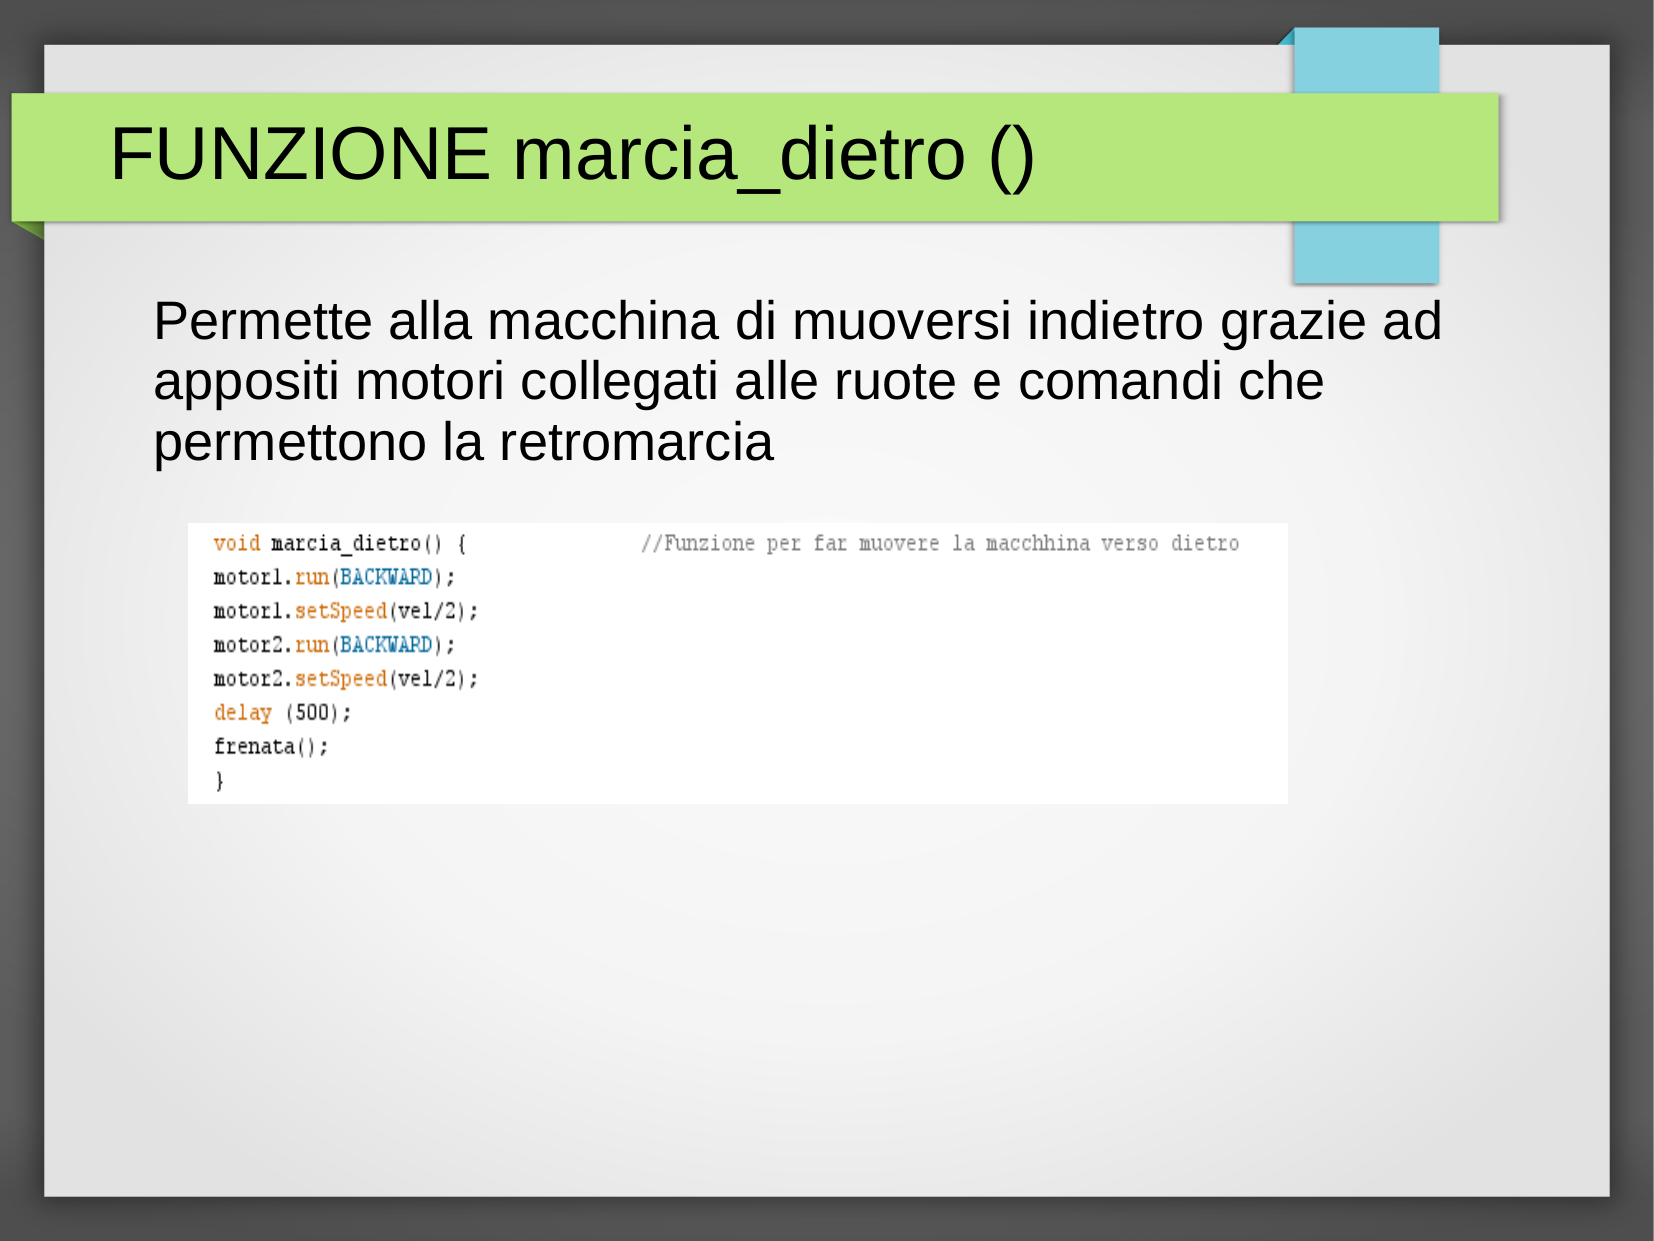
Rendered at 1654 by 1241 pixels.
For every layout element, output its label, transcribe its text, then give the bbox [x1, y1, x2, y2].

title FUNZIONE marcia_dietro () [82, 94, 1264, 213]
picture [0, 0, 1654, 1241]
list Permette alla macchina di muoversi indietro grazie ad appositi motori collegati alle ruote e comandi che permettono la retromarcia [82, 290, 1571, 1010]
